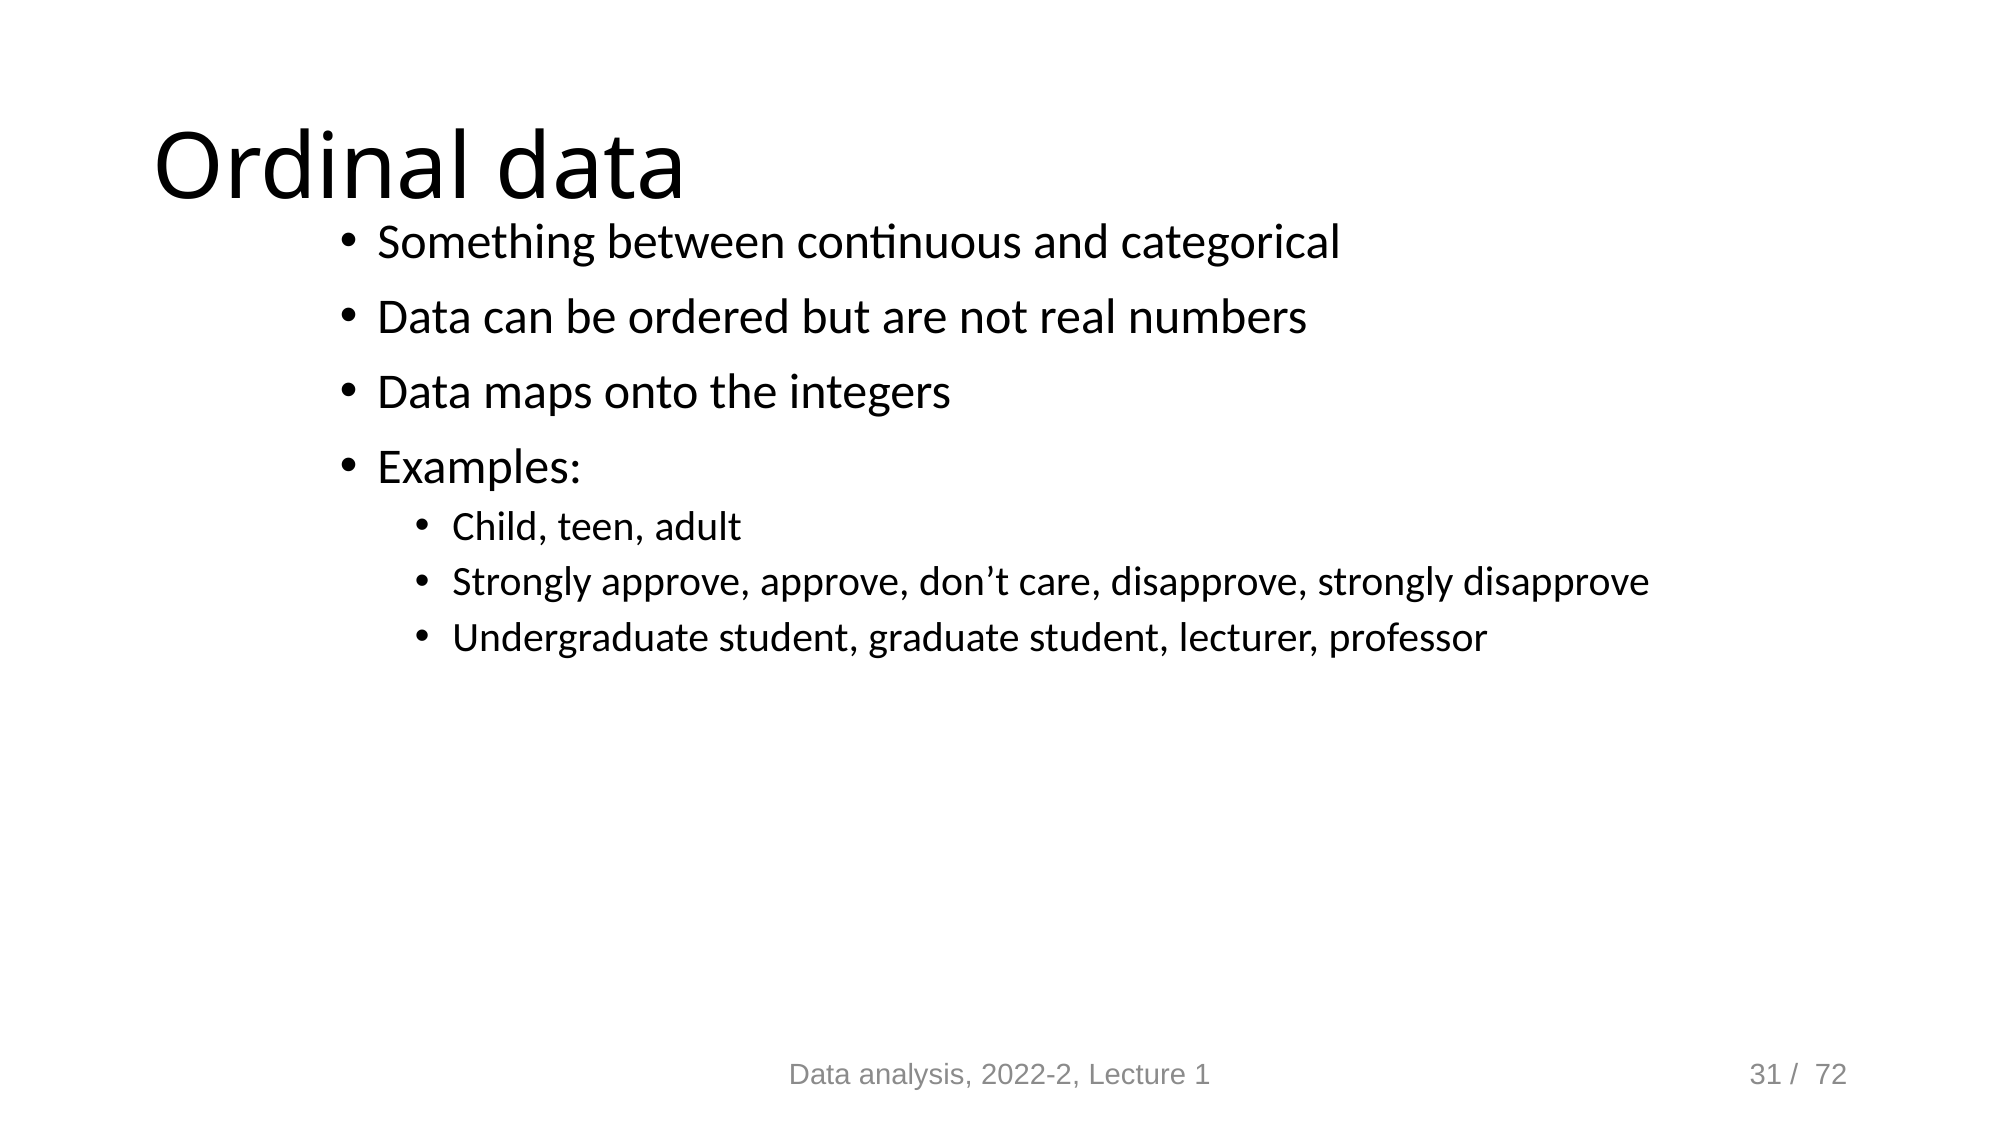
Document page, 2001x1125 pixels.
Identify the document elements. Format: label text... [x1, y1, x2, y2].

footer Data analysis, 2022-2, Lecture 1 [662, 1042, 1338, 1103]
list Something between continuous and categorical Data can be ordered but are not real numbers Data maps onto the integers Examples: Child, teen, adult Strongly approve, approve, don’t care, disapprove, strongly disapprove Undergraduate student, graduate student, lecturer, professor [324, 208, 1675, 764]
title Ordinal data [137, 59, 1863, 278]
slide_number <number> / 72 [1412, 1042, 1863, 1103]
